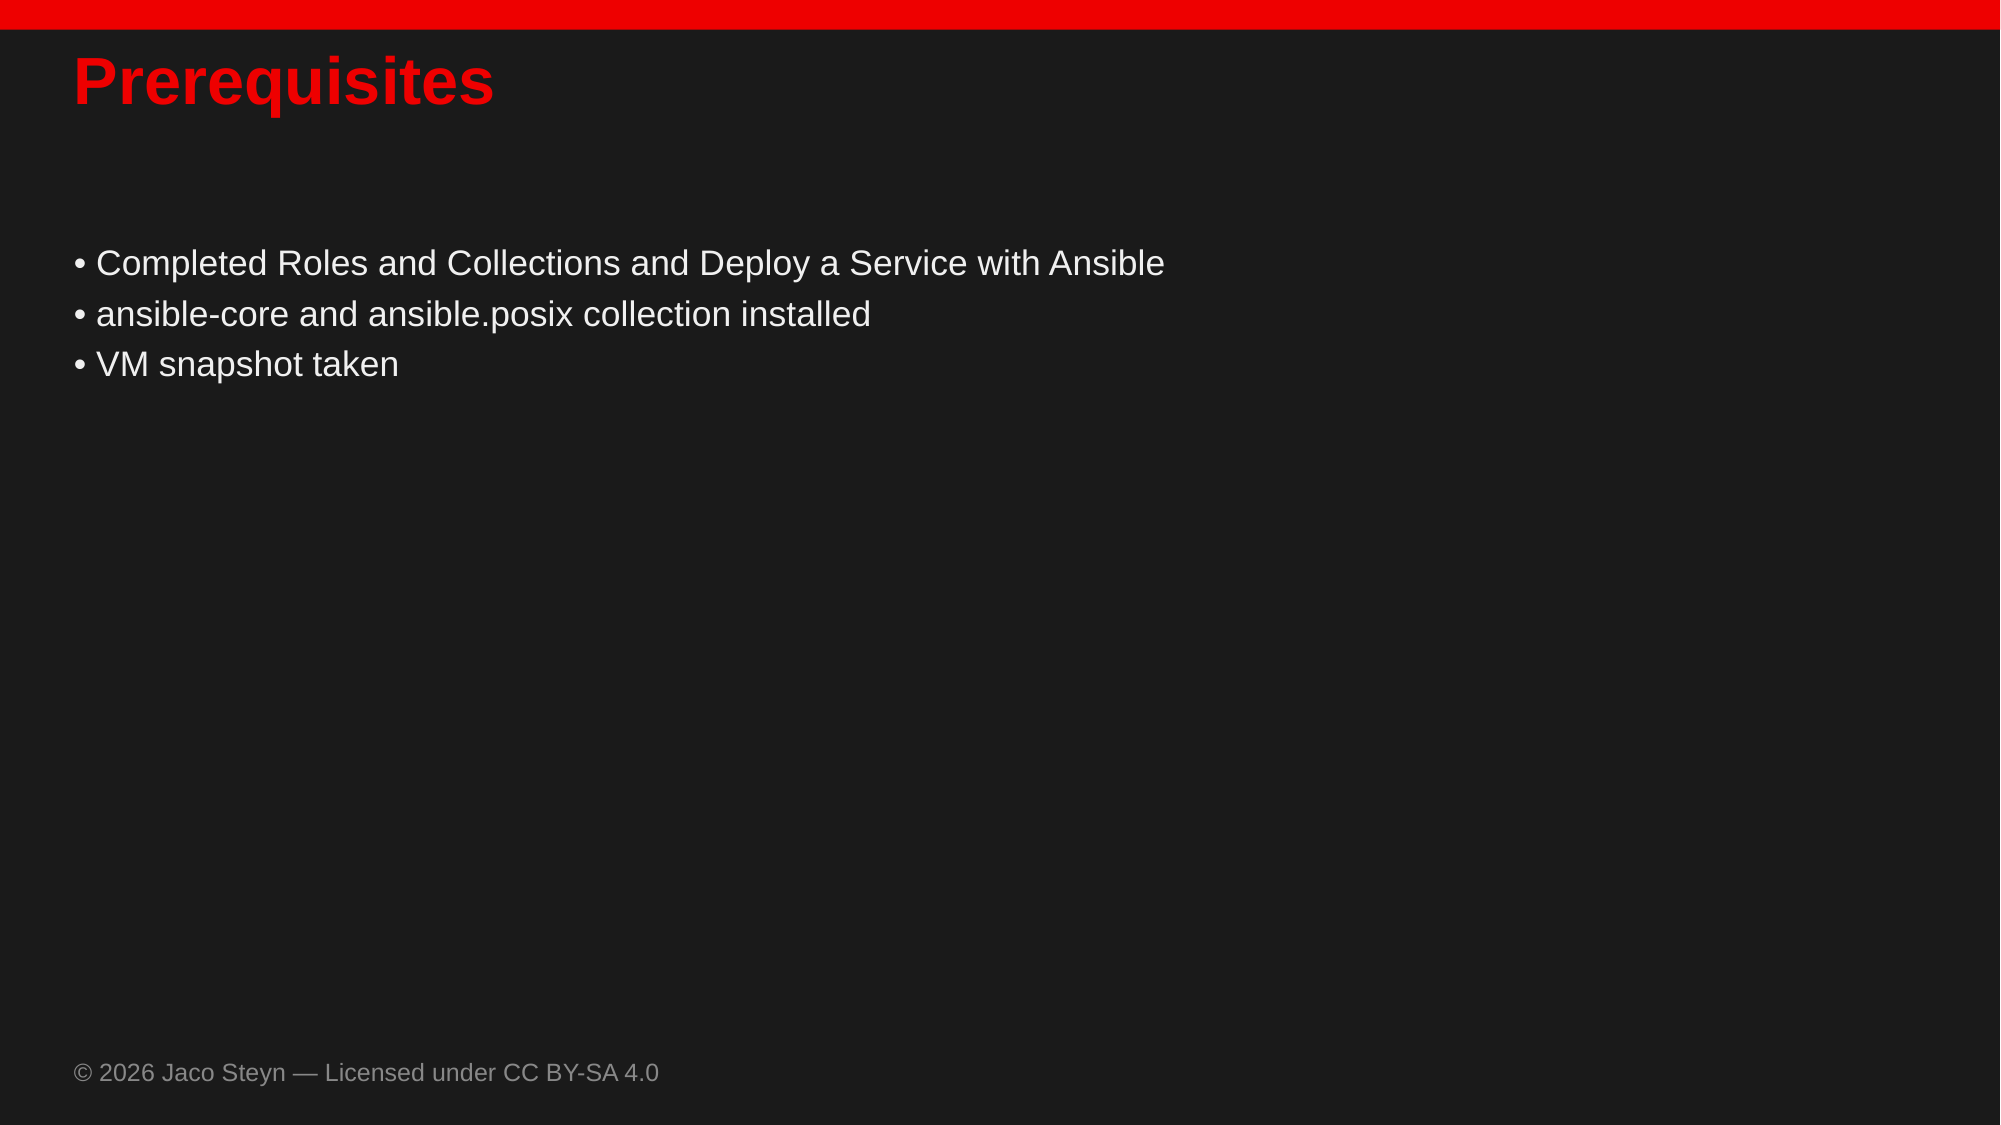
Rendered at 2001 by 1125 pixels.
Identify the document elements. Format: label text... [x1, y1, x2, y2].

text_box [0, 0, 2001, 30]
text_box Prerequisites [59, 36, 1942, 208]
text_box © 2026 Jaco Steyn — Licensed under CC BY-SA 4.0 [59, 1051, 1942, 1093]
text_box • Completed Roles and Collections and Deploy a Service with Ansible • ansible-core and ansible.posix collection installed • VM snapshot taken [59, 236, 1942, 1037]
